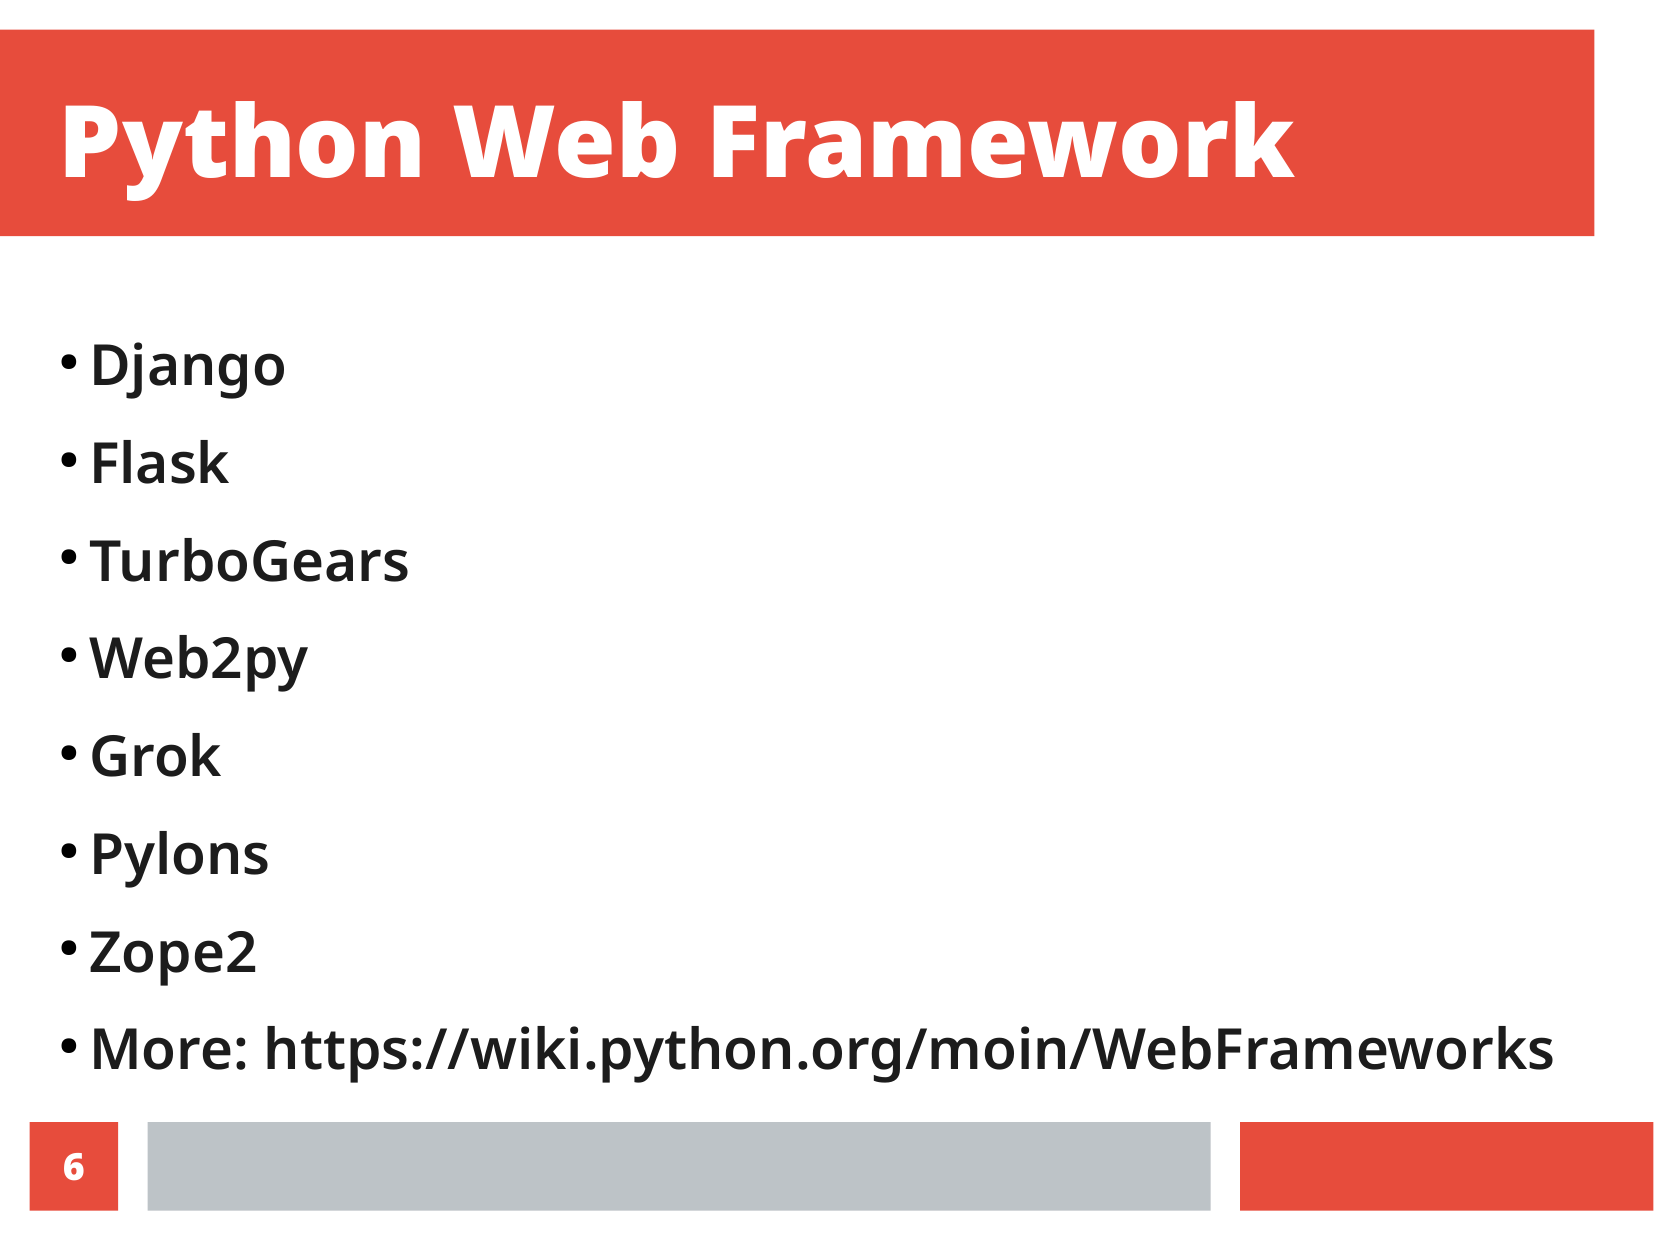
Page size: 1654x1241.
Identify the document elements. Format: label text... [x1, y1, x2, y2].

title Python Web Framework [59, 59, 1595, 207]
list Django Flask TurboGears Web2py Grok Pylons Zope2 More: https://wiki.python.org/moin/WebFrameworks [59, 324, 1565, 1093]
